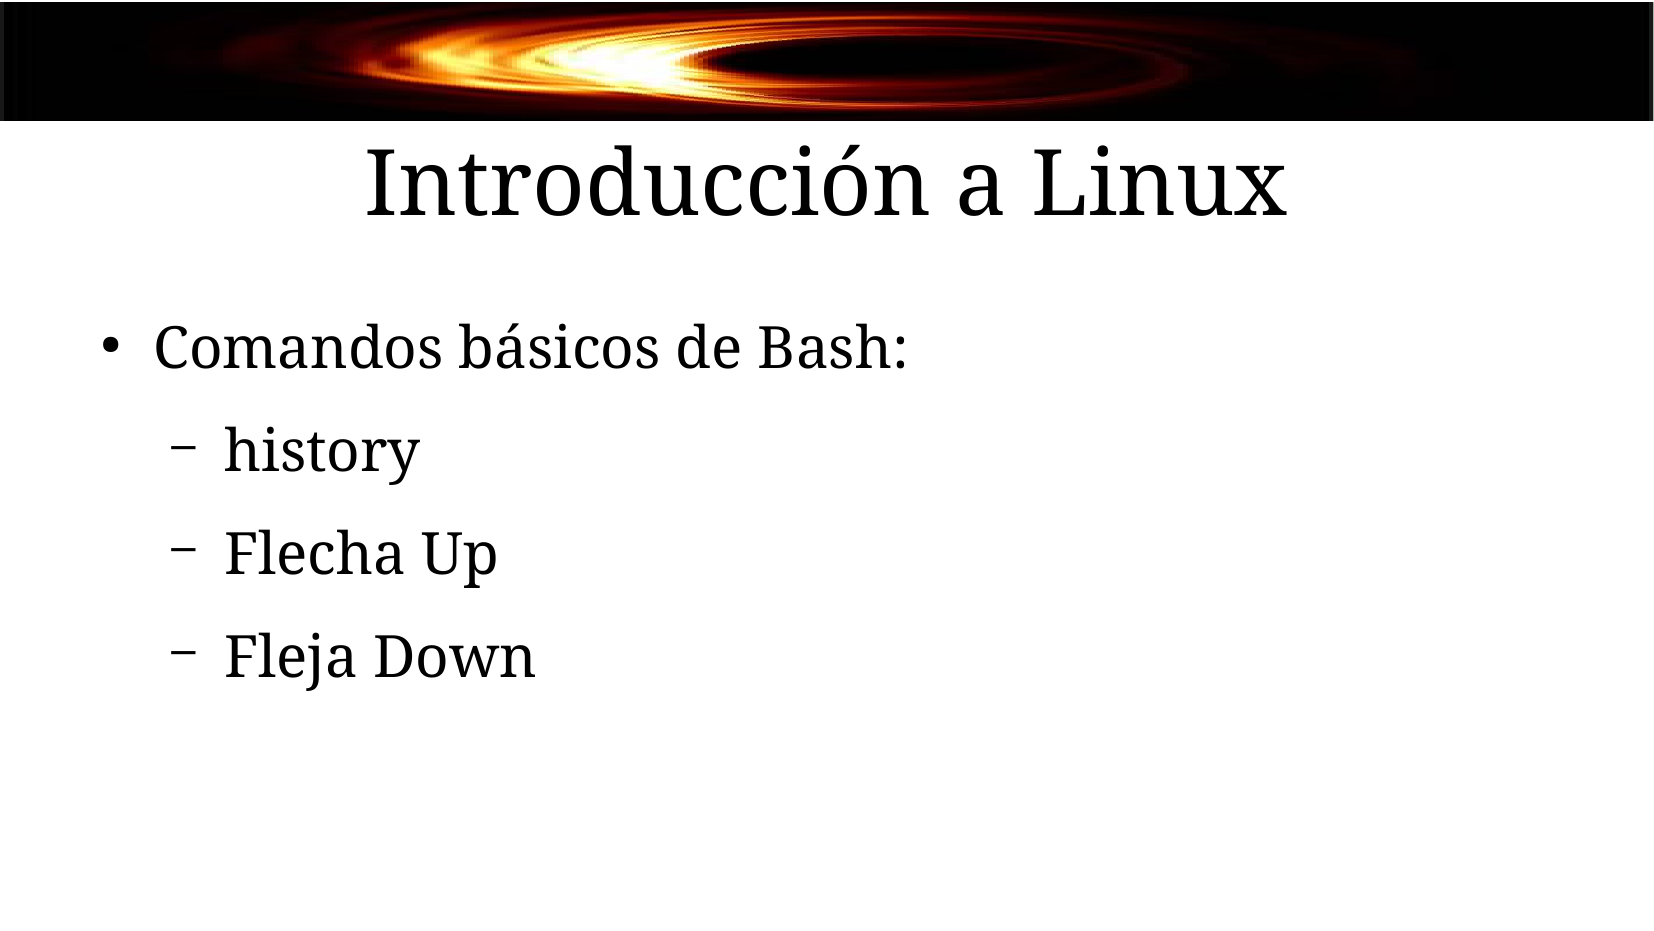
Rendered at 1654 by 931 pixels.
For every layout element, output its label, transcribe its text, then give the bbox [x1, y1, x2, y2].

list Comandos básicos de Bash: history Flecha Up Fleja Down [82, 306, 1571, 846]
title Introducción a Linux [82, 121, 1571, 258]
picture [0, 2, 1654, 121]
